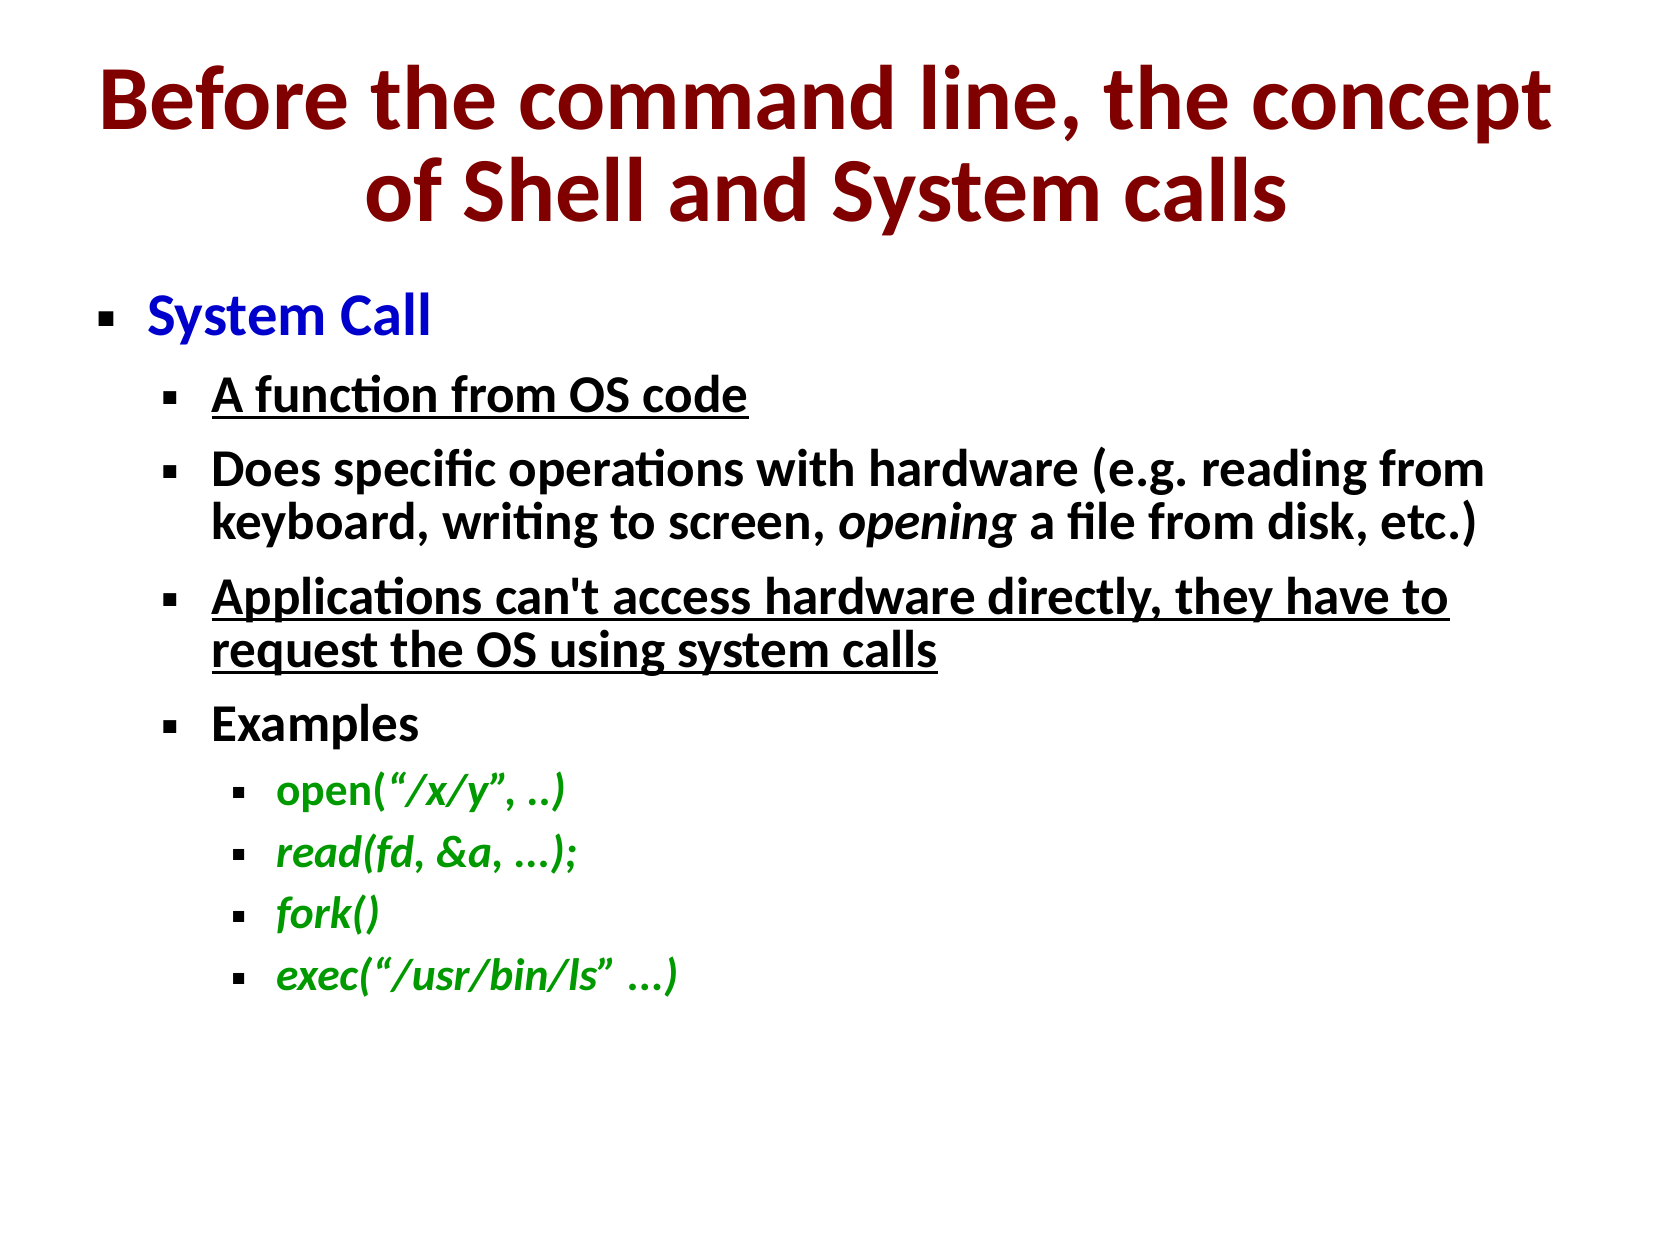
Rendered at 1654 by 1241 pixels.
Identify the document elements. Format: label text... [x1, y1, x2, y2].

list System Call A function from OS code Does specific operations with hardware (e.g. reading from keyboard, writing to screen, opening a file from disk, etc.) Applications can't access hardware directly, they have to request the OS using system calls Examples open(“/x/y”, ..) read(fd, &a, ...); fork() exec(“/usr/bin/ls” ...) [82, 290, 1571, 1010]
title Before the command line, the concept of Shell and System calls [82, 0, 1571, 290]
